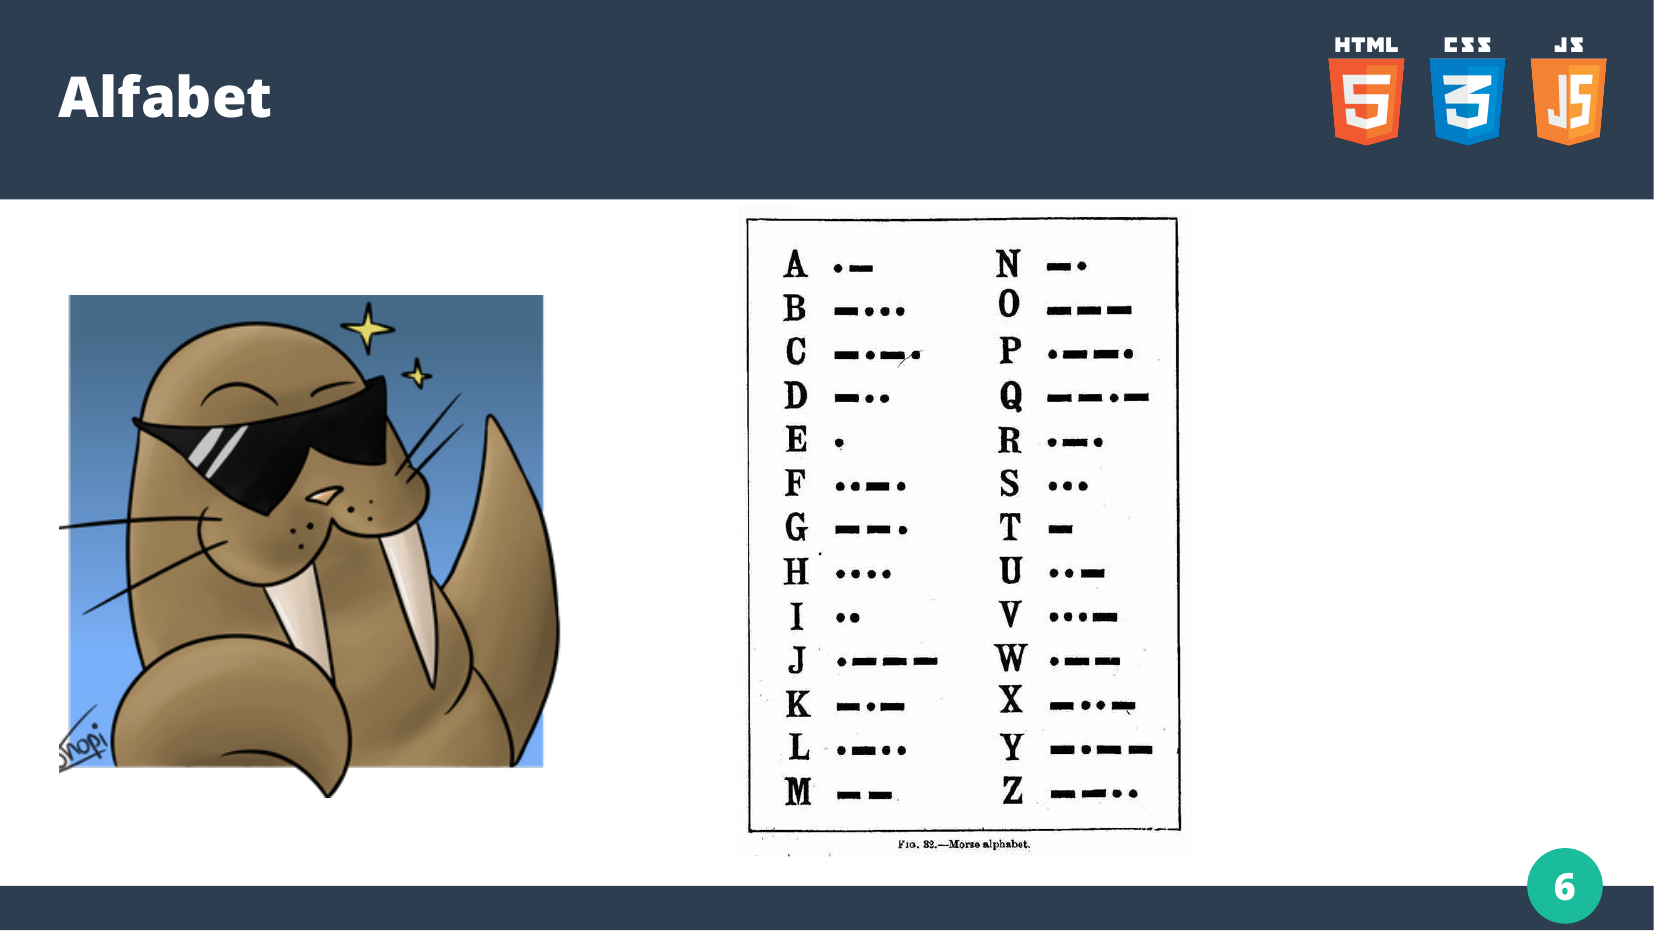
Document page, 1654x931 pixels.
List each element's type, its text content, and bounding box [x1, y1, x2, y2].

list [88, 236, 1506, 443]
picture [738, 206, 1193, 236]
picture [738, 443, 1193, 857]
picture [59, 295, 562, 798]
picture [1328, 37, 1607, 146]
title Alfabet [59, 37, 1595, 155]
